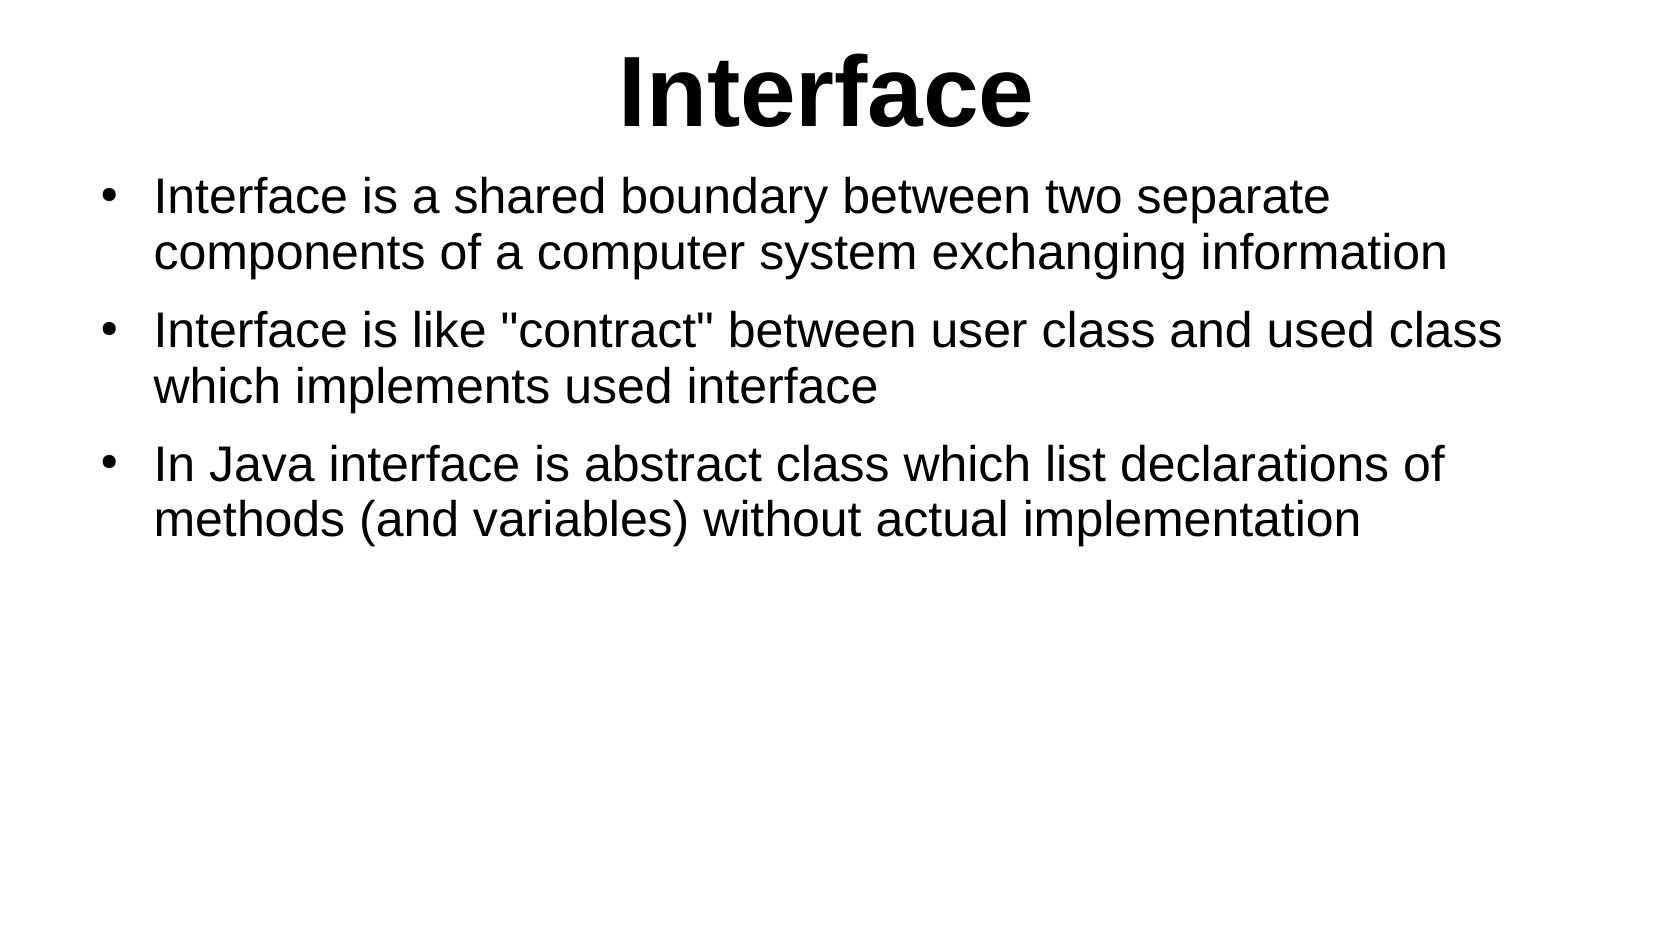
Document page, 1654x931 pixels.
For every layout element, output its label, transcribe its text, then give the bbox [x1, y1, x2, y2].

title Interface [82, 35, 1571, 148]
list Interface is a shared boundary between two separate components of a computer system exchanging information Interface is like "contract" between user class and used class which implements used interface In Java interface is abstract class which list declarations of methods (and variables) without actual implementation [82, 168, 1538, 889]
